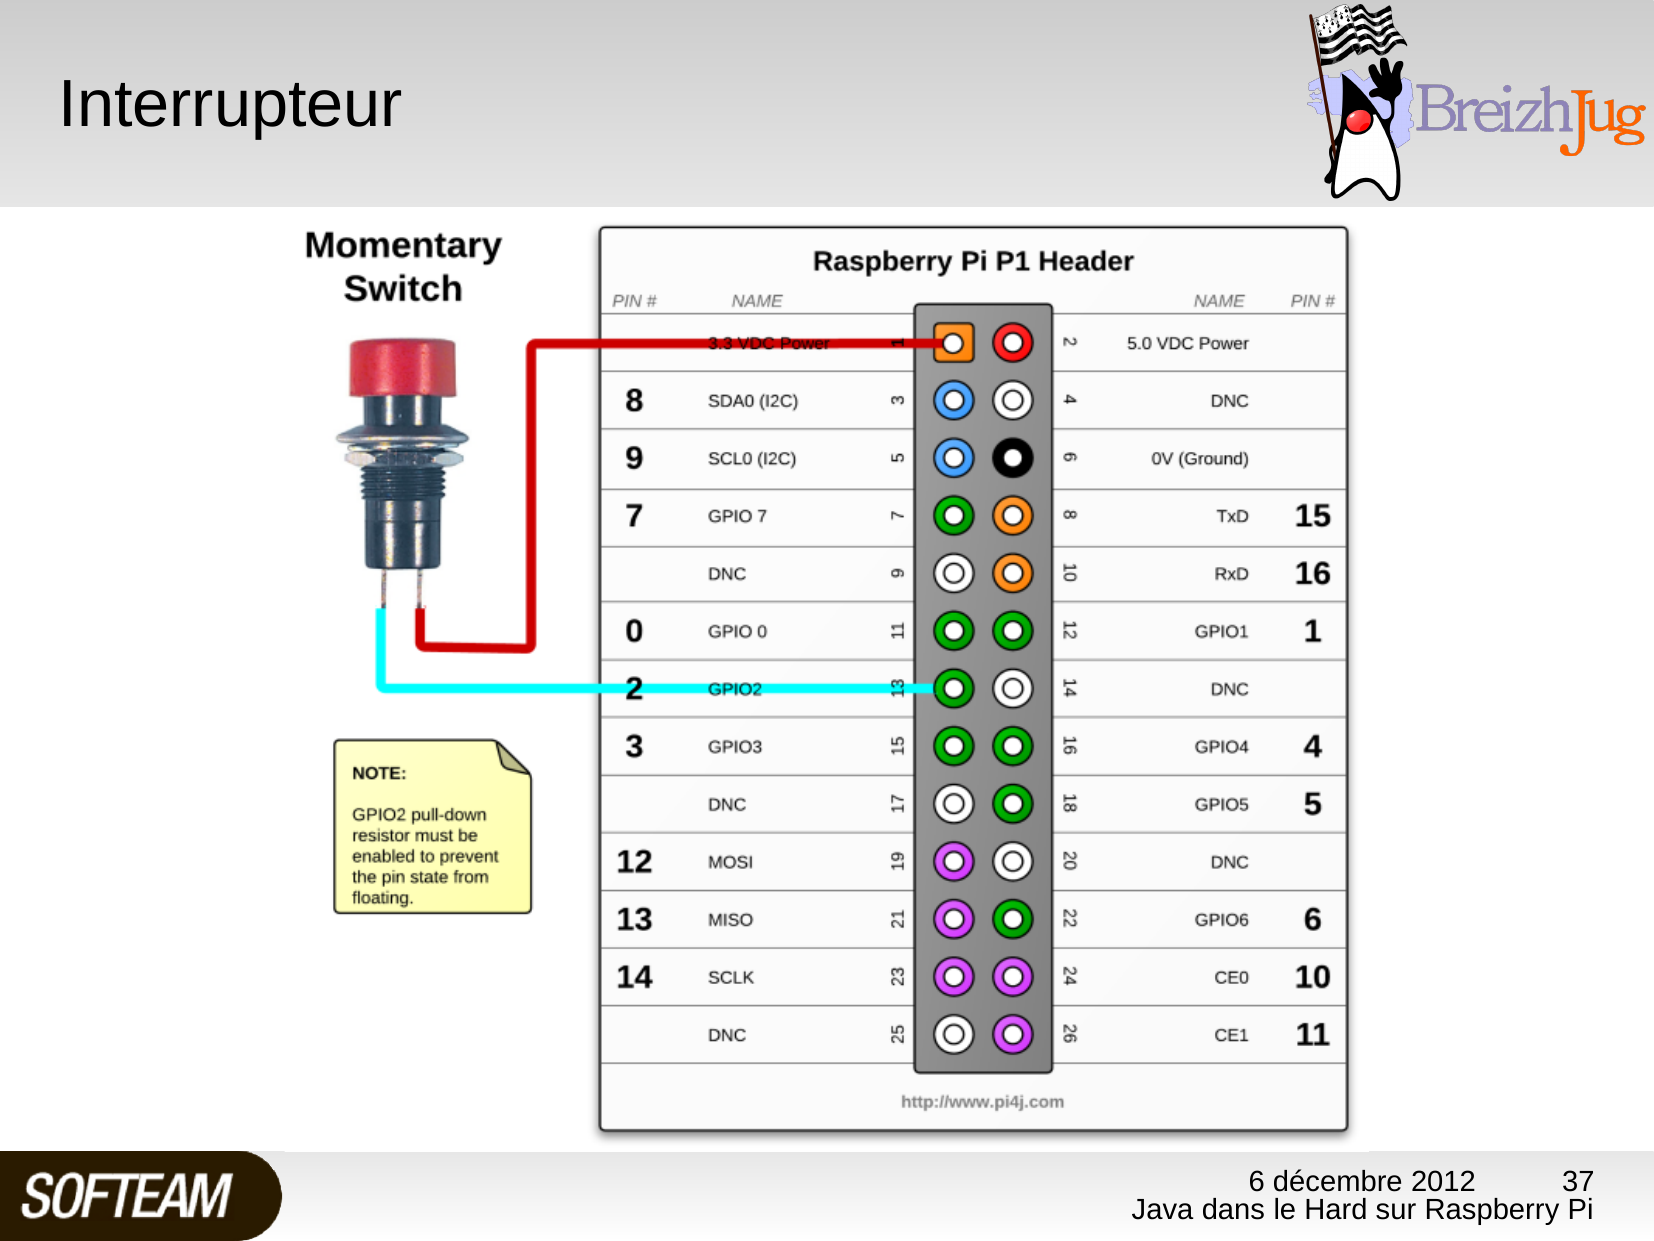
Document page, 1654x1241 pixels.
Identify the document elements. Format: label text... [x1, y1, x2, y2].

picture [1299, 0, 1654, 206]
title Interrupteur [59, 29, 1359, 178]
picture [0, 213, 1369, 1241]
